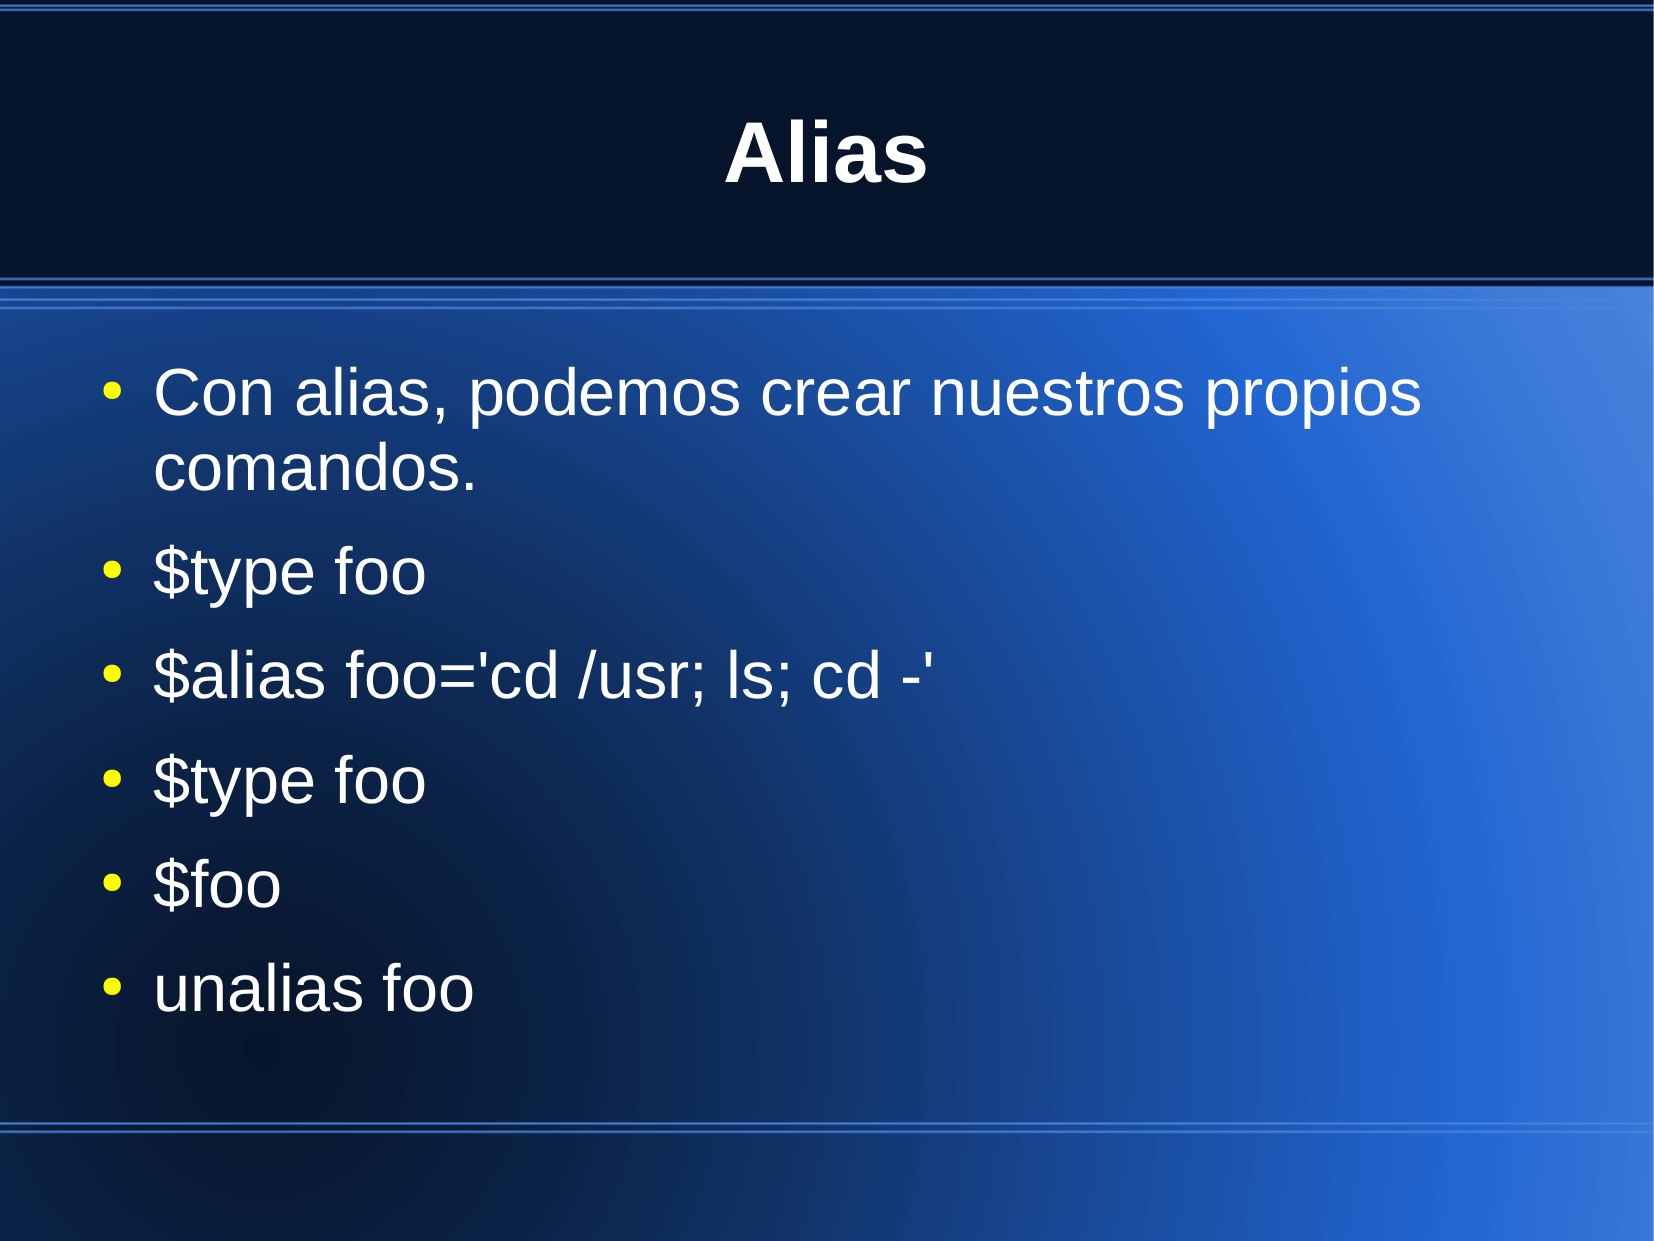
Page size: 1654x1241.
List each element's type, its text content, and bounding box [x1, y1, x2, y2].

list Con alias, podemos crear nuestros propios comandos. $type foo $alias foo='cd /usr; ls; cd -' $type foo $foo unalias foo [82, 355, 1571, 1075]
title Alias [82, 49, 1571, 257]
picture [0, 0, 1654, 1241]
